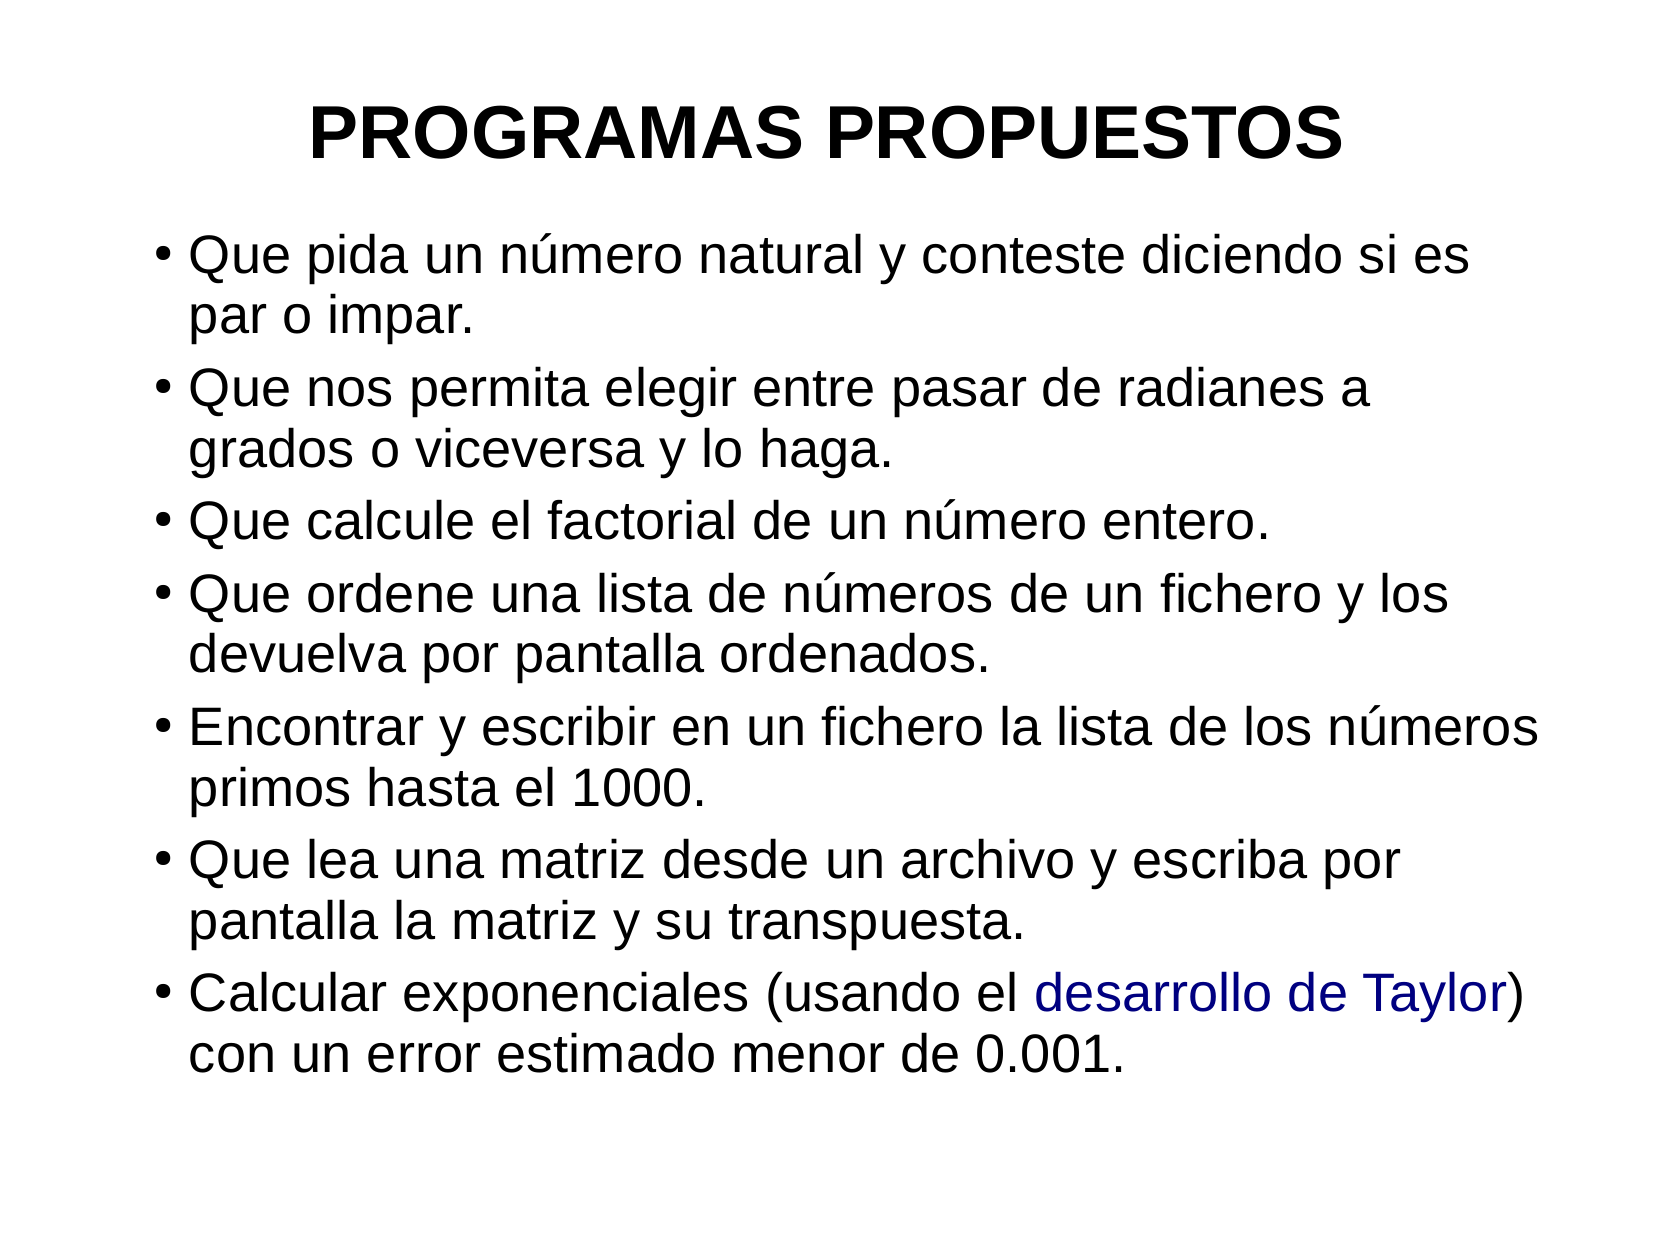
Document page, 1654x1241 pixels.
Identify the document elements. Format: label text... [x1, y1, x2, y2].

title PROGRAMAS PROPUESTOS [82, 29, 1571, 237]
subtitle Que pida un número natural y conteste diciendo si es par o impar. Que nos permita elegir entre pasar de radianes a grados o viceversa y lo haga. Que calcule el factorial de un número entero. Que ordene una lista de números de un fichero y los devuelva por pantalla ordenados. Encontrar y escribir en un fichero la lista de los números primos hasta el 1000. Que lea una matriz desde un archivo y escriba por pantalla la matriz y su transpuesta. Calcular exponenciales (usando el desarrollo de Taylor) con un error estimado menor de 0.001. [153, 224, 1548, 1209]
